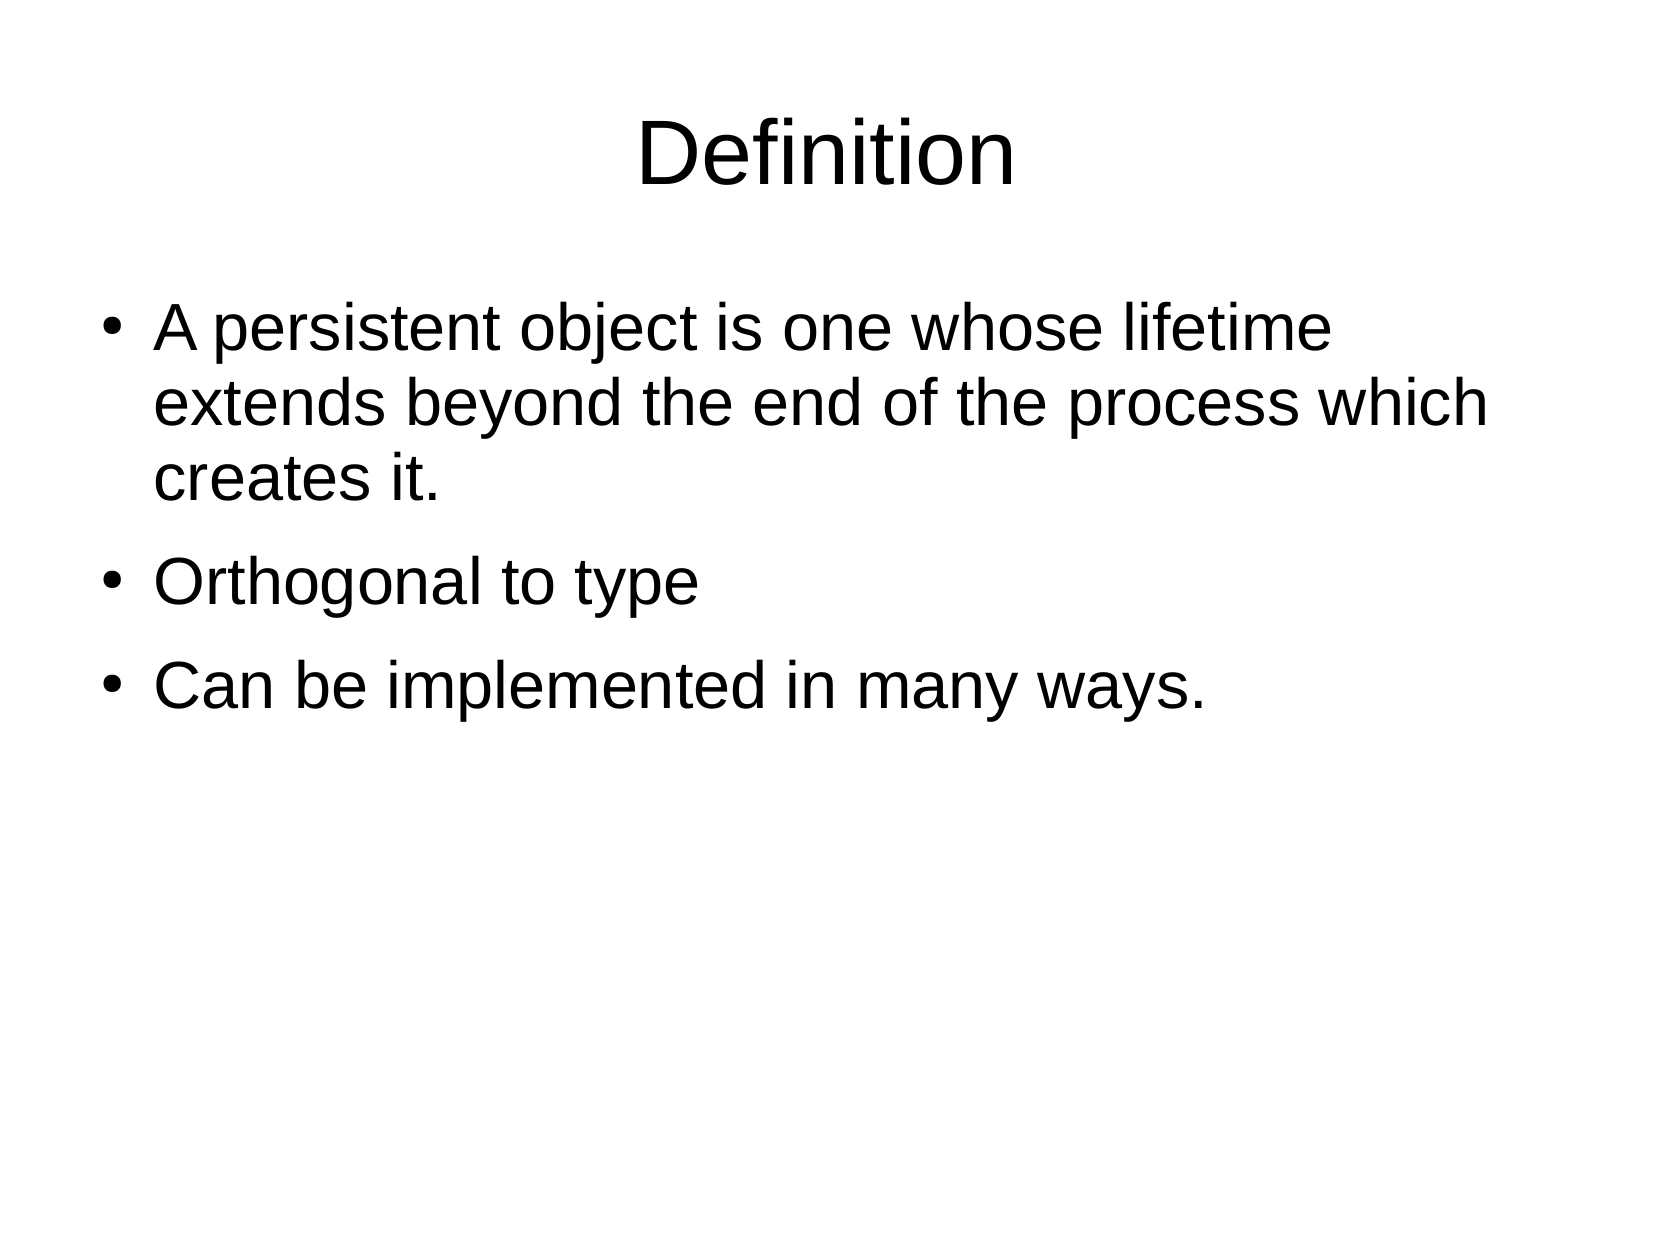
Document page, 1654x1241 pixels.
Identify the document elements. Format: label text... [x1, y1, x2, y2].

list A persistent object is one whose lifetime extends beyond the end of the process which creates it. Orthogonal to type Can be implemented in many ways. [82, 290, 1538, 1010]
title Definition [82, 49, 1571, 257]
